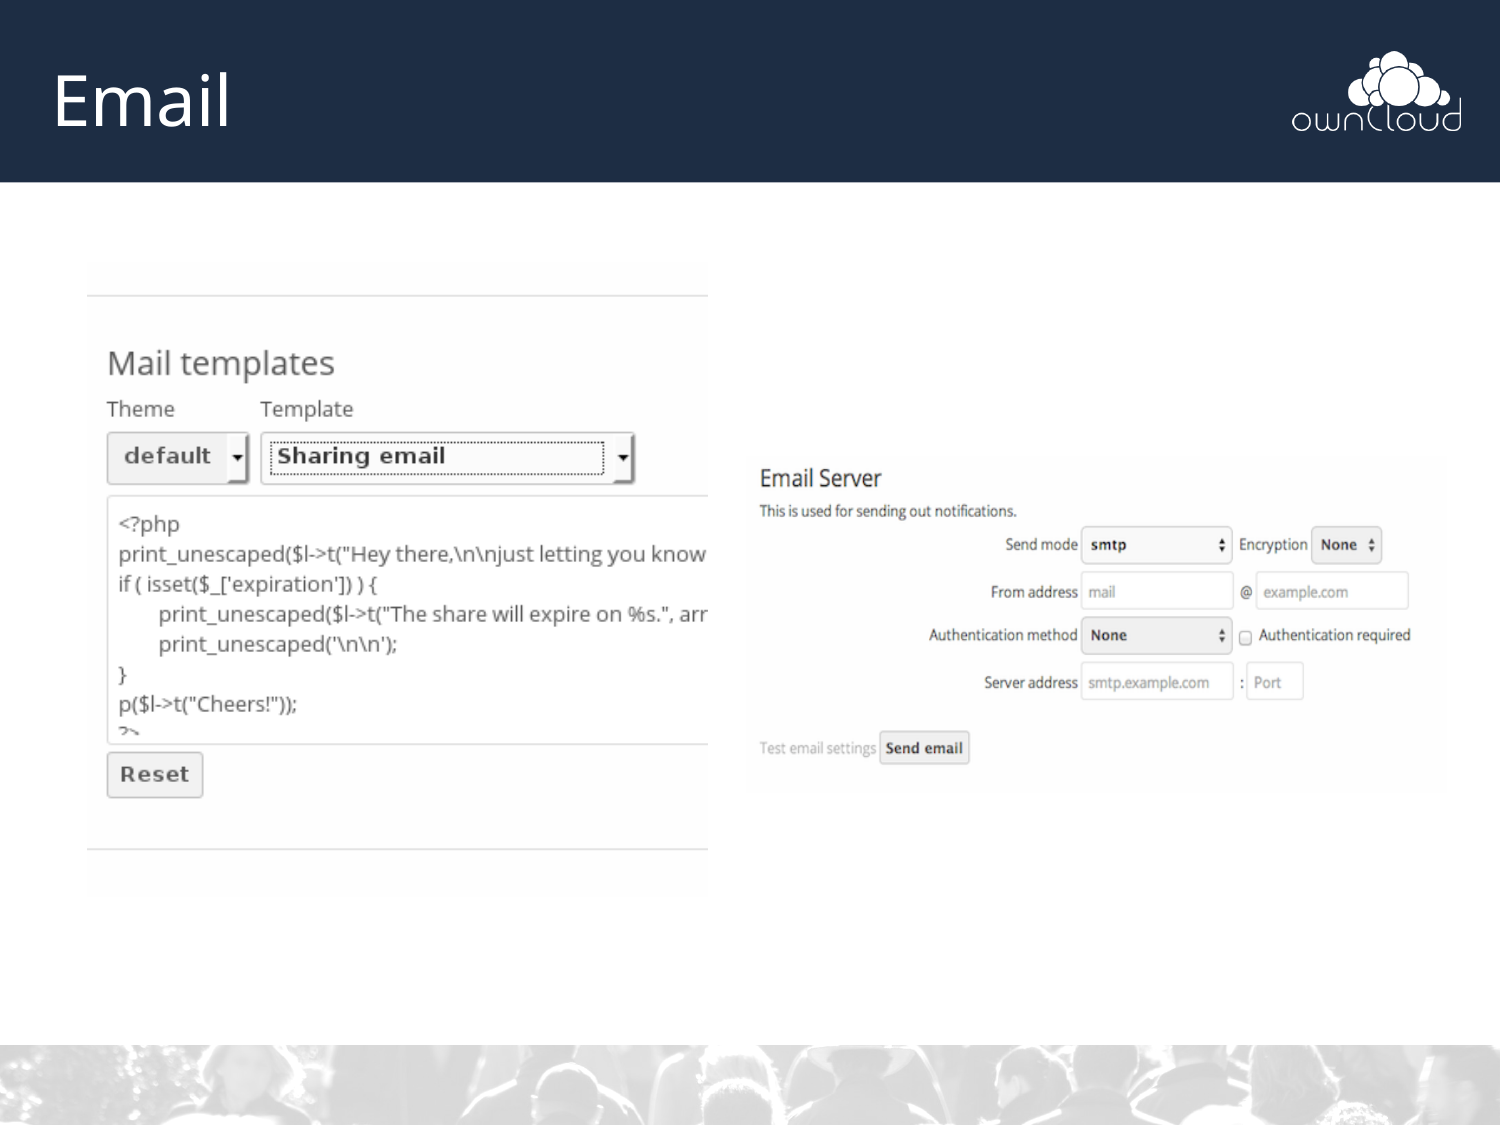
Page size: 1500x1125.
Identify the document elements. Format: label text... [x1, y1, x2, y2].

picture [1292, 51, 1461, 131]
picture [0, 1045, 1500, 1125]
picture [87, 262, 708, 897]
text_box Email [36, 0, 1250, 199]
picture [746, 456, 1447, 793]
